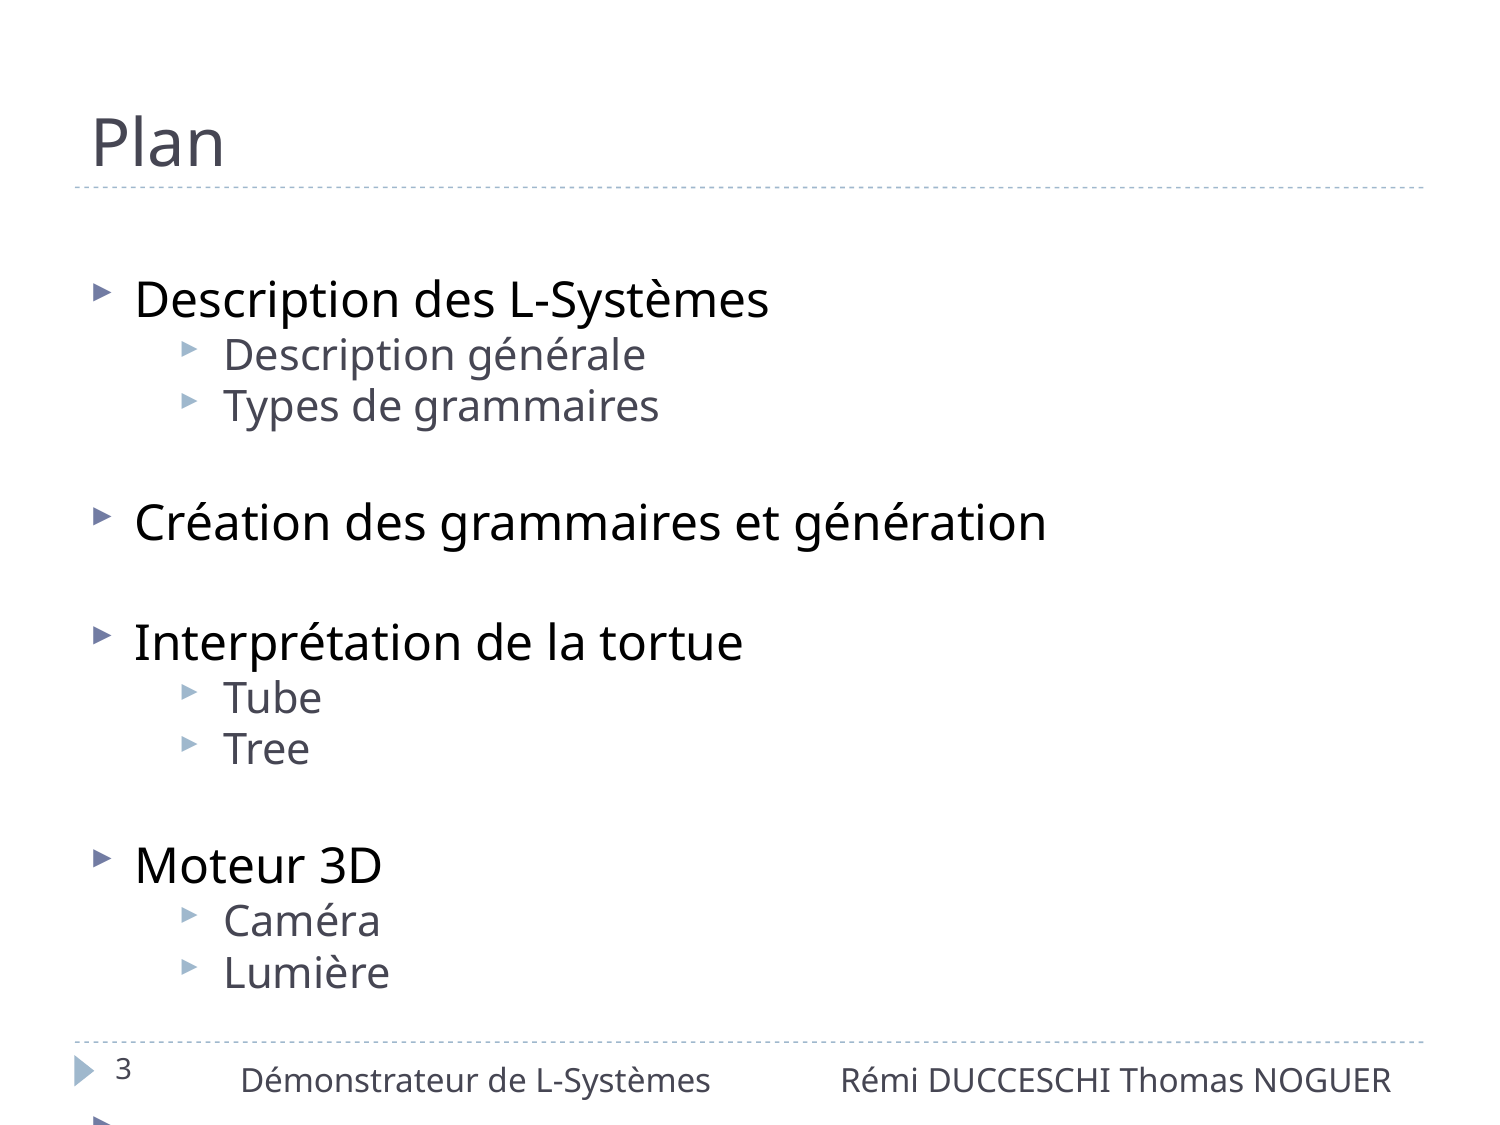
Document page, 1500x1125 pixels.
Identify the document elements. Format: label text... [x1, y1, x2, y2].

list Description des L-Systèmes Description générale Types de grammaires Création des grammaires et génération Interprétation de la tortue Tube Tree Moteur 3D Caméra Lumière [75, 200, 1426, 1011]
title Plan [75, 24, 1426, 188]
text_box Rémi DUCCESCHI Thomas NOGUER [825, 1051, 1461, 1107]
text_box Démonstrateur de L-Systèmes [225, 1051, 750, 1107]
text_box <numéro> [100, 1042, 163, 1103]
